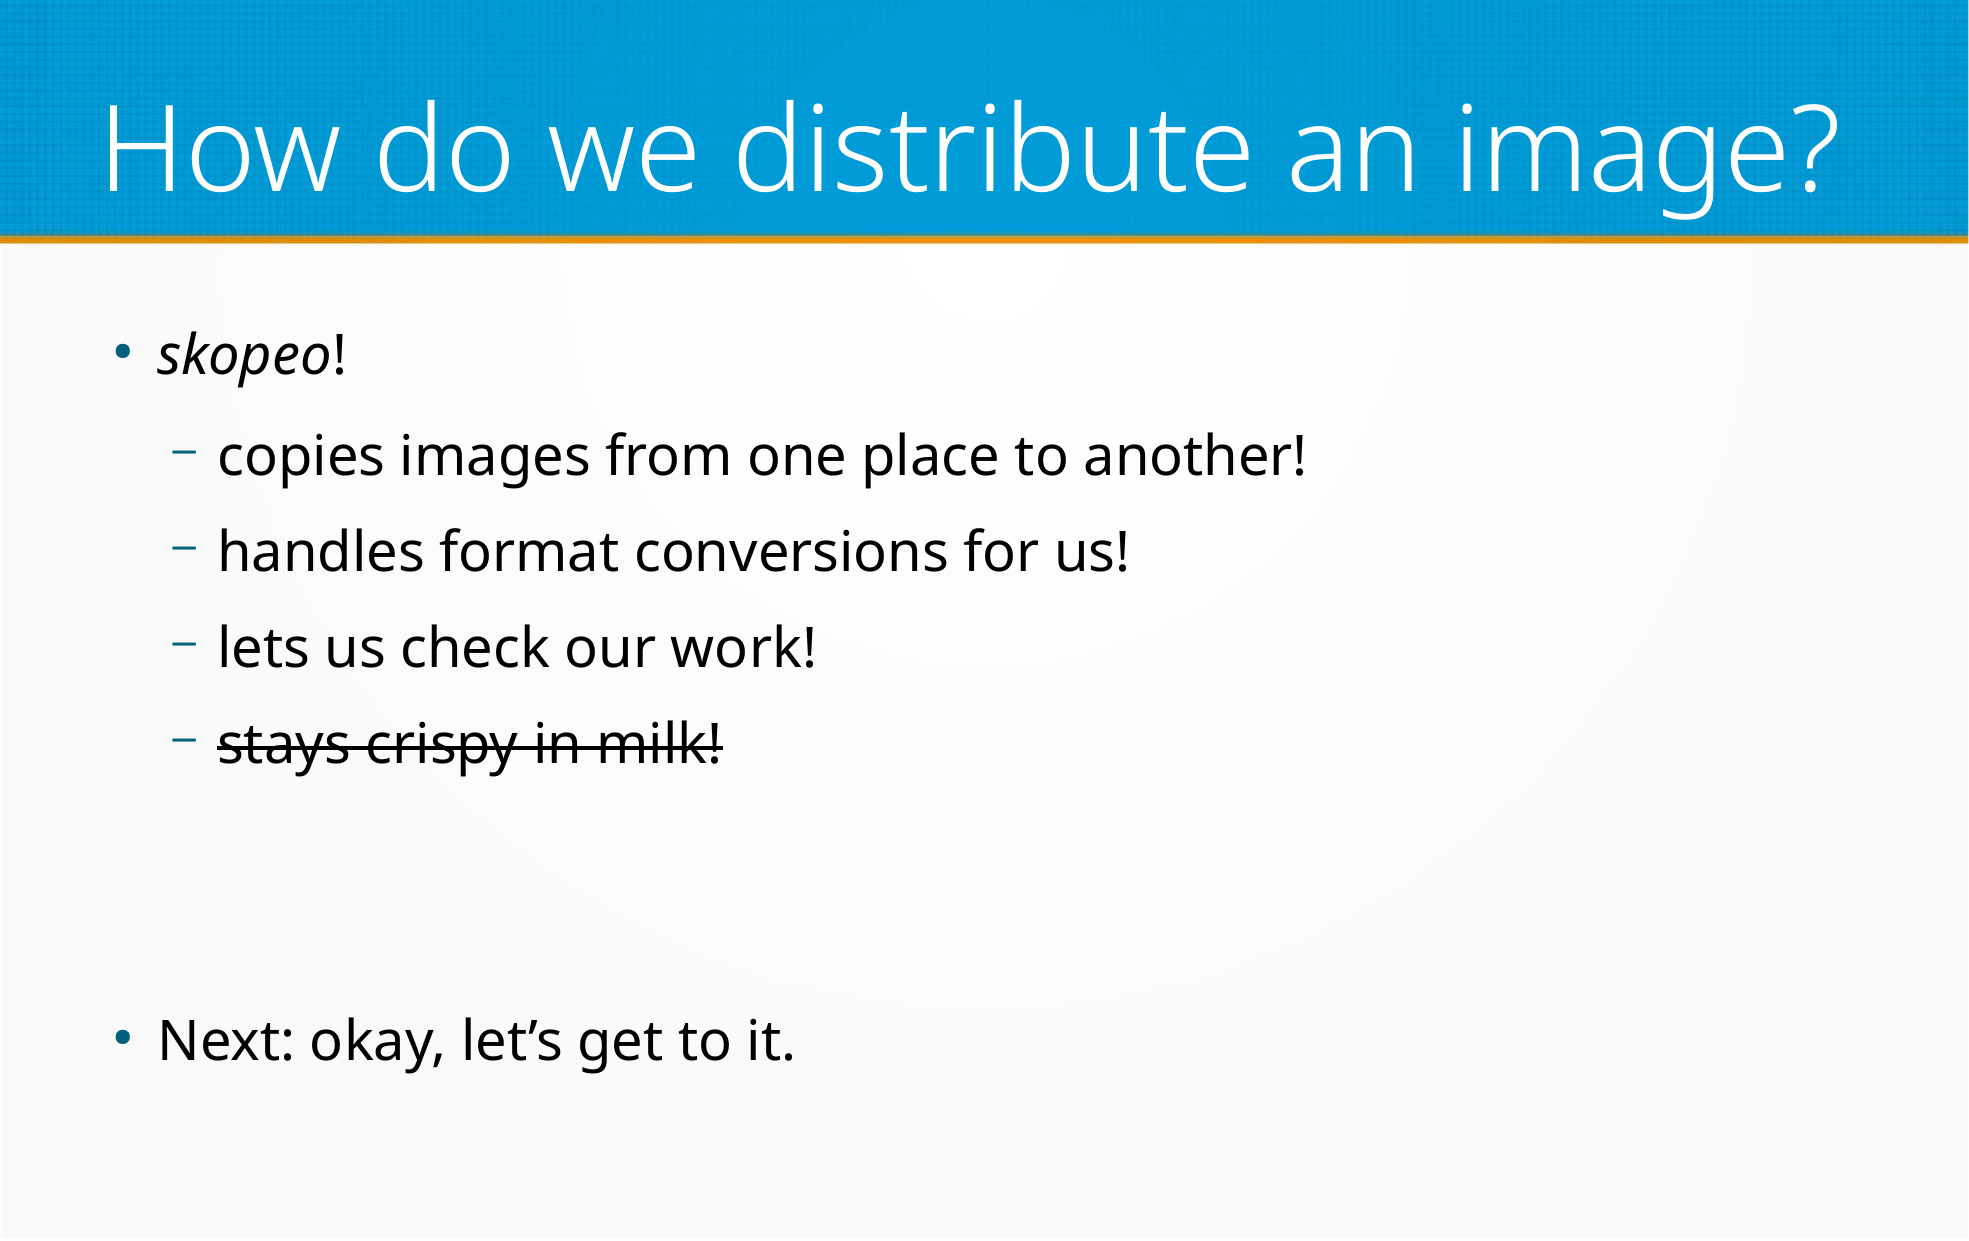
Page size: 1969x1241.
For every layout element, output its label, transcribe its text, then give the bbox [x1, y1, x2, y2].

list skopeo! copies images from one place to another! handles format conversions for us! lets us check our work! stays crispy in milk! Next: okay, let’s get to it. [98, 315, 1861, 1081]
title How do we distribute an image? [98, 19, 1870, 227]
picture [0, 233, 1969, 1241]
